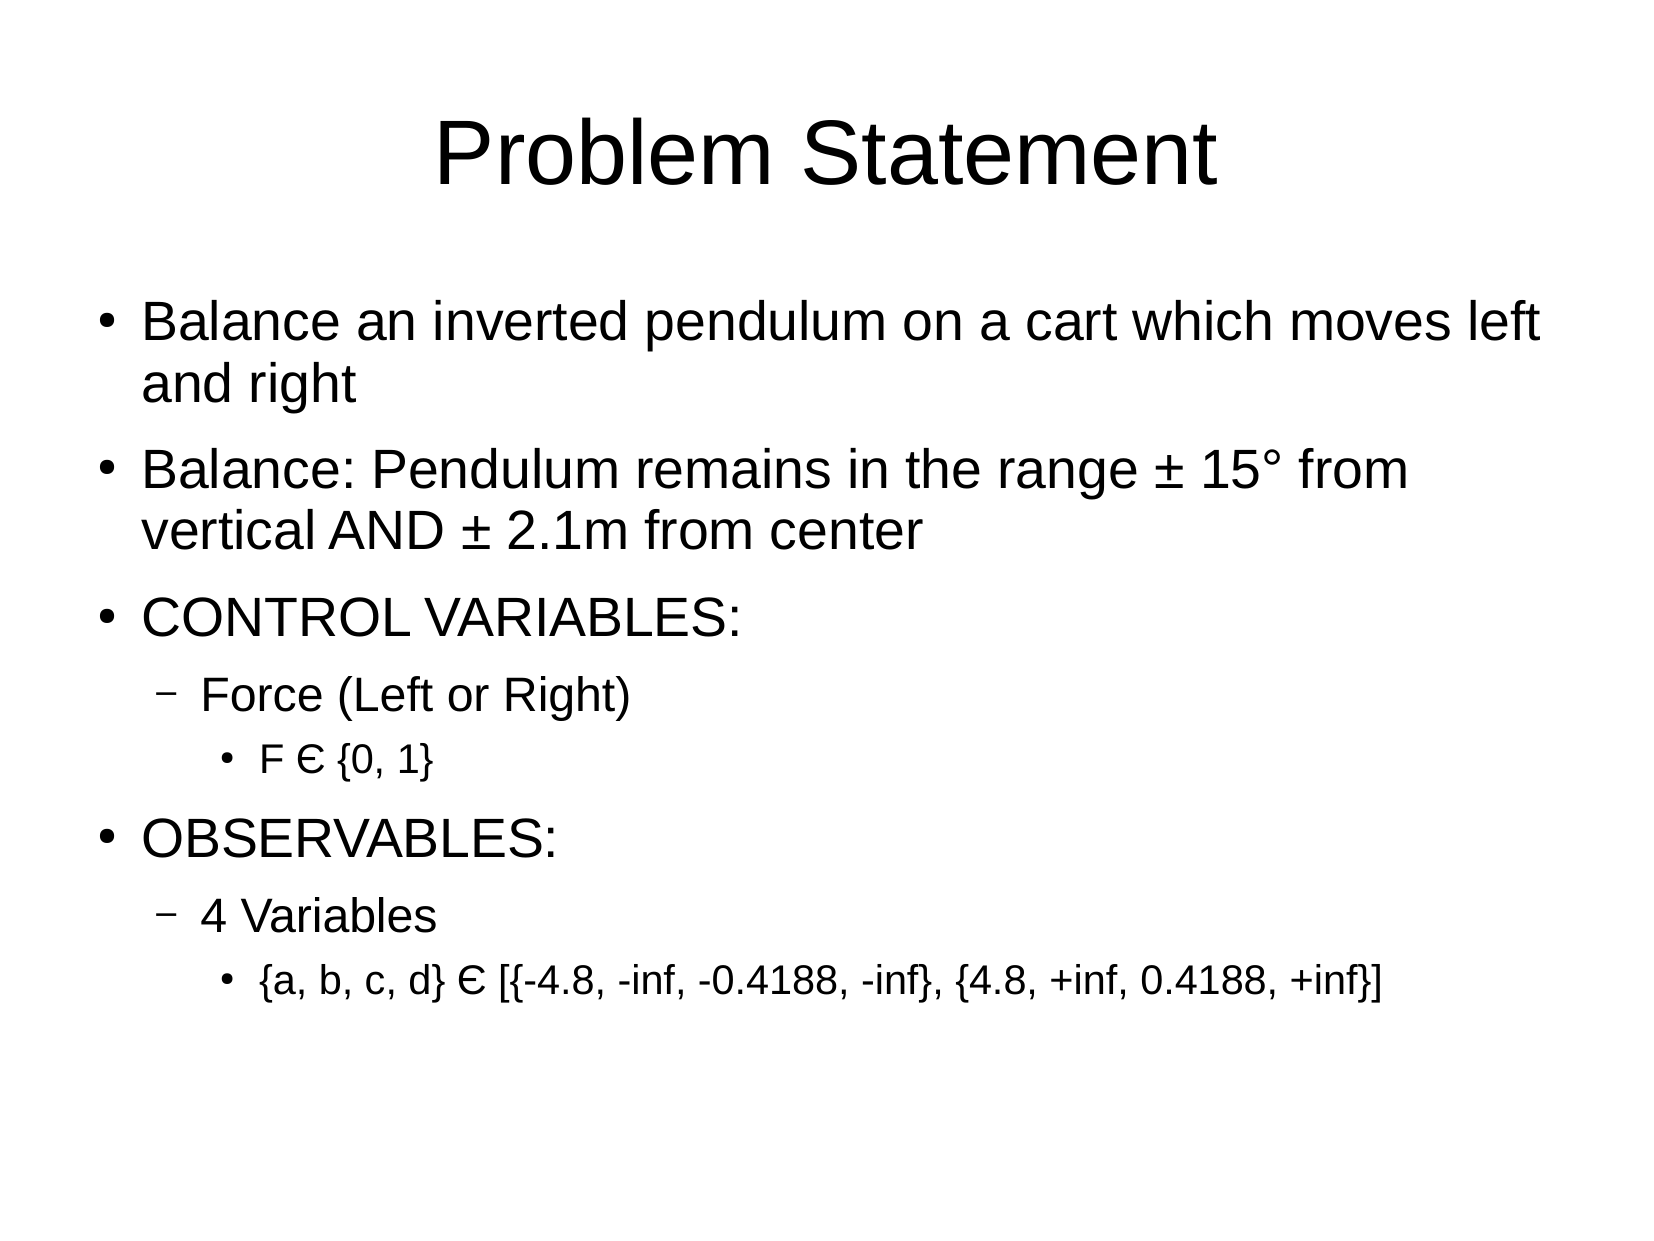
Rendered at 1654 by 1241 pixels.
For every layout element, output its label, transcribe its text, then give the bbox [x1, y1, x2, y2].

title Problem Statement [82, 49, 1571, 257]
list Balance an inverted pendulum on a cart which moves left and right Balance: Pendulum remains in the range ± 15° from vertical AND ± 2.1m from center CONTROL VARIABLES: Force (Left or Right) F Є {0, 1} OBSERVABLES: 4 Variables {a, b, c, d} Є [{-4.8, -inf, -0.4188, -inf}, {4.8, +inf, 0.4188, +inf}] [82, 290, 1571, 1010]
